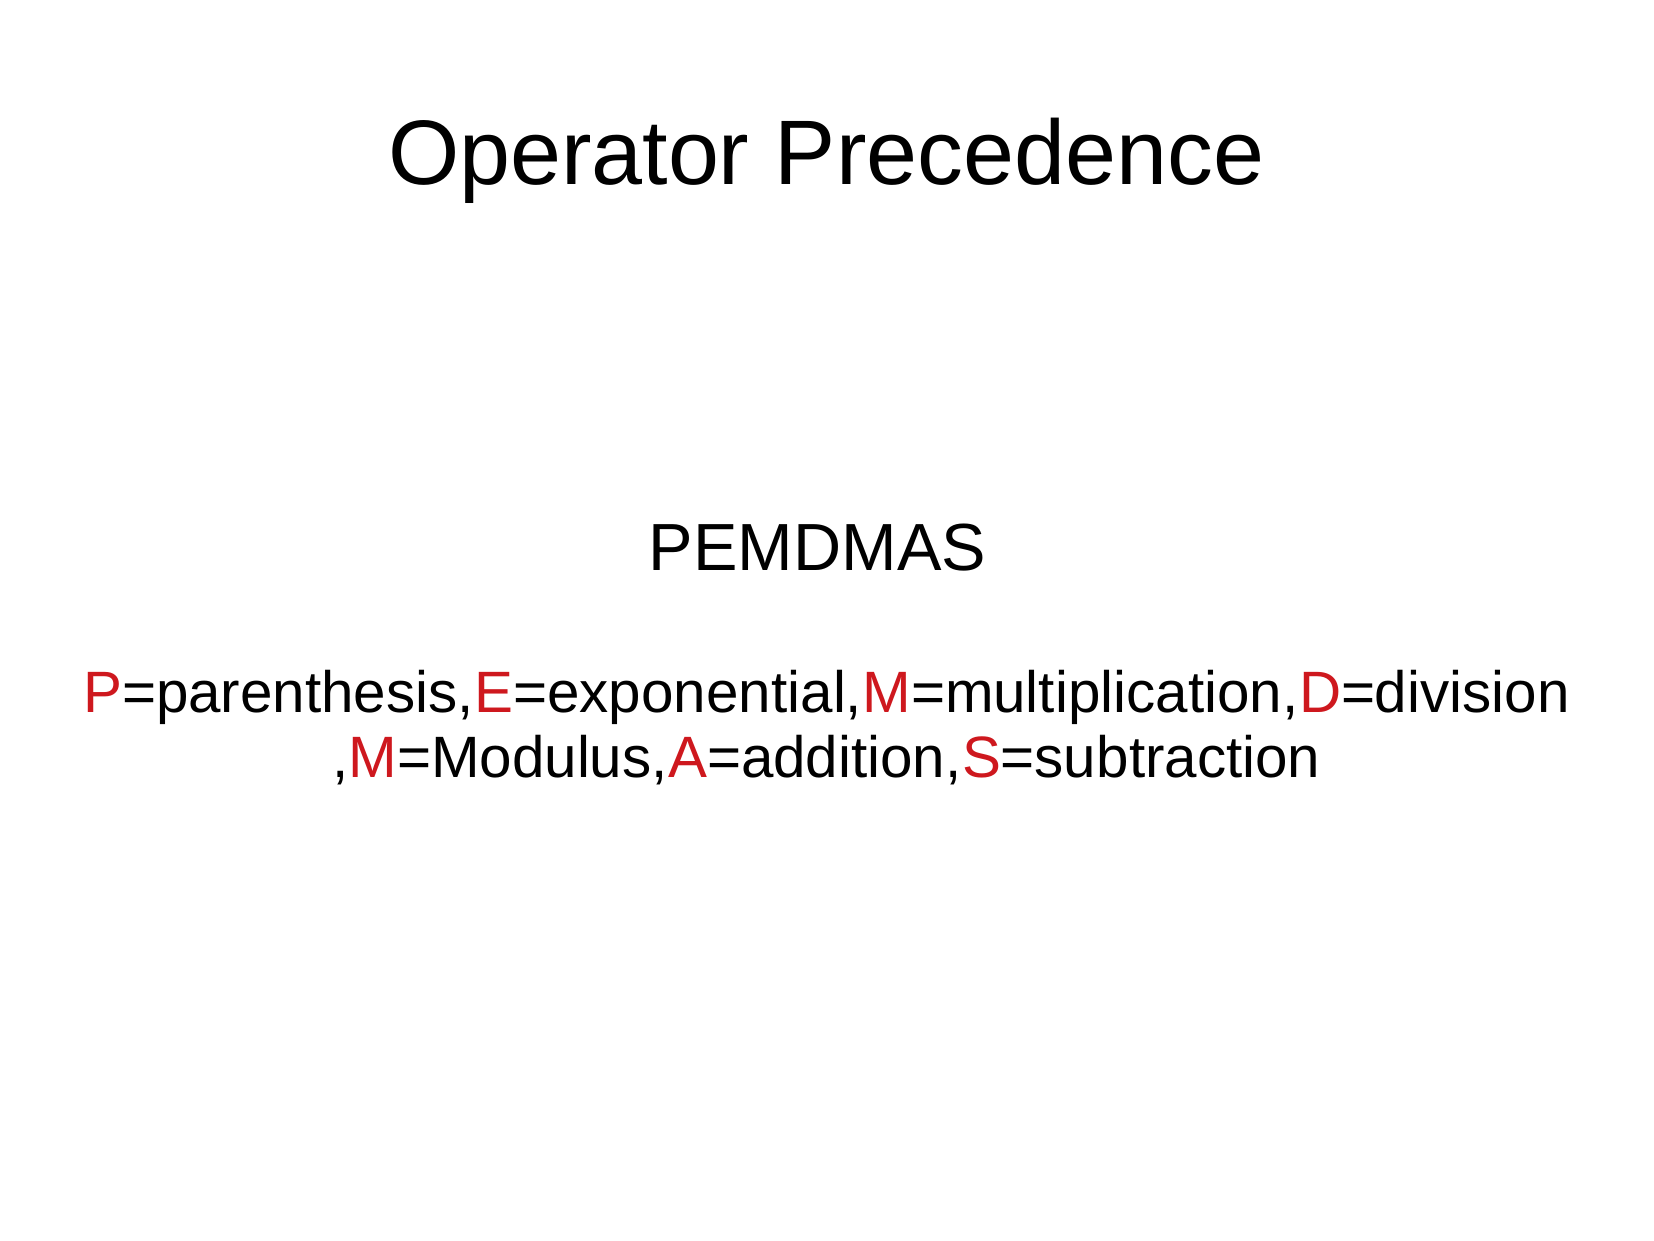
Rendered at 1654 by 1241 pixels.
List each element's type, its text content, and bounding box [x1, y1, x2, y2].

subtitle PEMDMAS P=parenthesis,E=exponential,M=multiplication,D=division,M=Modulus,A=addition,S=subtraction [82, 290, 1571, 1010]
title Operator Precedence [82, 49, 1571, 257]
